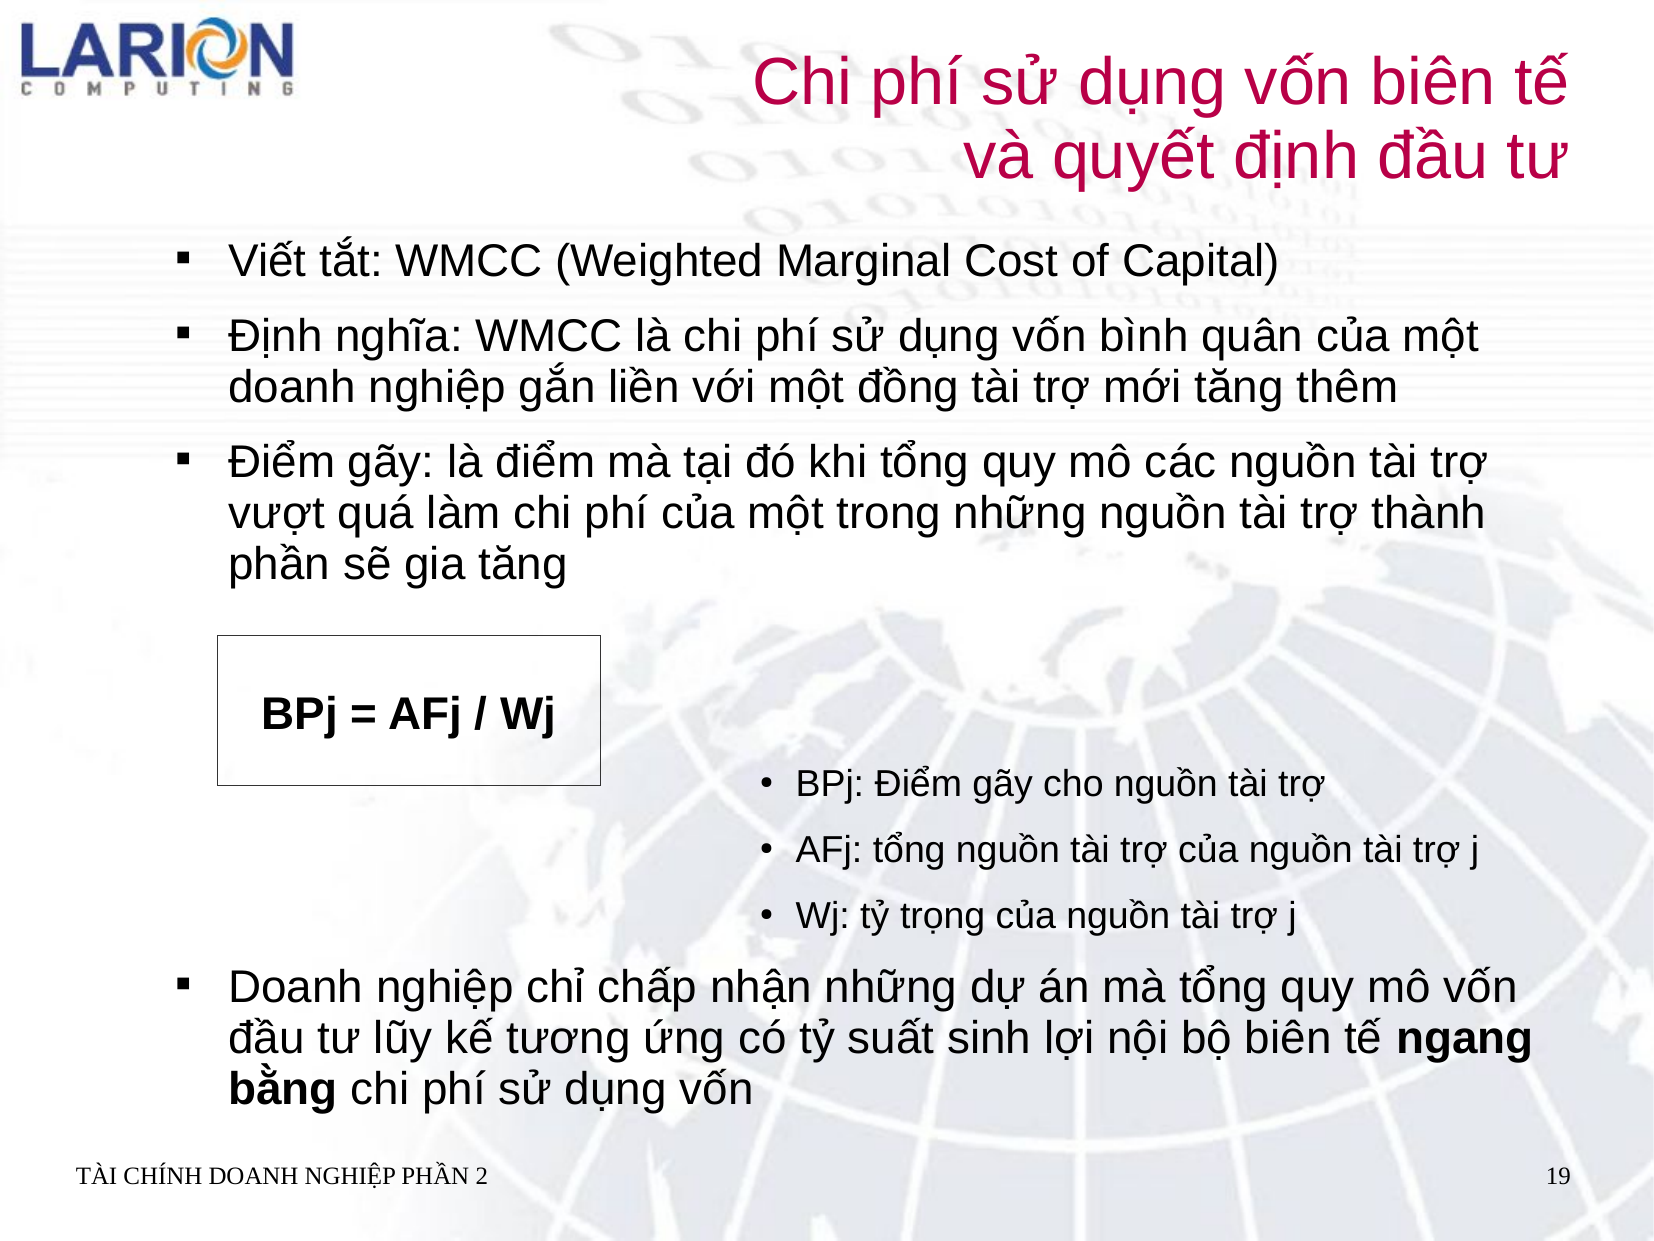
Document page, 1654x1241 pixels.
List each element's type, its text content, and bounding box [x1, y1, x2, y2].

list Viết tắt: WMCC (Weighted Marginal Cost of Capital) Định nghĩa: WMCC là chi phí sử dụng vốn bình quân của một doanh nghiệp gắn liền với một đồng tài trợ mới tăng thêm Điểm gãy: là điểm mà tại đó khi tổng quy mô các nguồn tài trợ vượt quá làm chi phí của một trong những nguồn tài trợ thành phần sẽ gia tăng BPj = AFj / Wj BPj: Điểm gãy cho nguồn tài trợ AFj: tổng nguồn tài trợ của nguồn tài trợ j Wj: tỷ trọng của nguồn tài trợ j Doanh nghiệp chỉ chấp nhận những dự án mà tổng quy mô vốn đầu tư lũy kế tương ứng có tỷ suất sinh lợi nội bộ biên tế ngang bằng chi phí sử dụng vốn [86, 234, 1576, 1241]
title Chi phí sử dụng vốn biên tế và quyết định đầu tư [300, 43, 1571, 194]
picture [0, 0, 1654, 1241]
